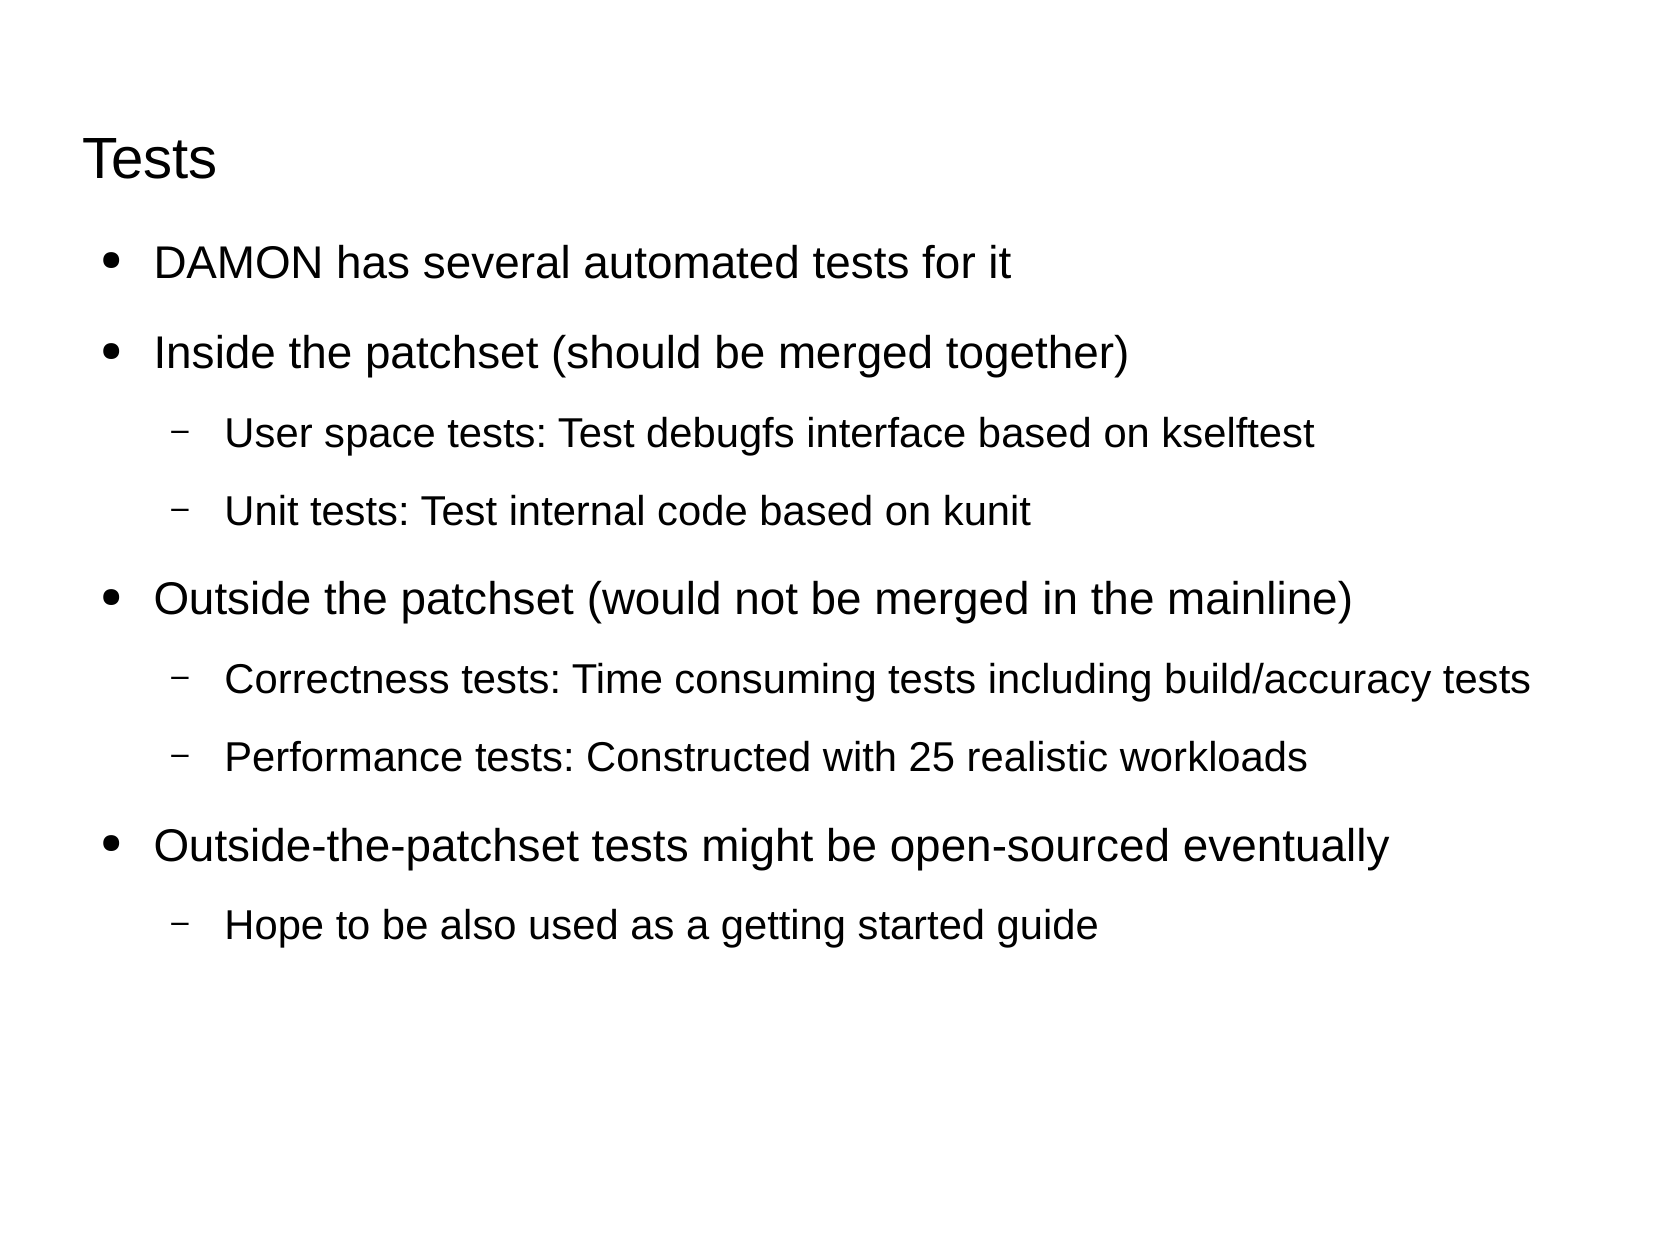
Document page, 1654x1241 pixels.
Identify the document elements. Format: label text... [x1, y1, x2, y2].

title Tests [82, 108, 1571, 210]
list DAMON has several automated tests for it Inside the patchset (should be merged together) User space tests: Test debugfs interface based on kselftest Unit tests: Test internal code based on kunit Outside the patchset (would not be merged in the mainline) Correctness tests: Time consuming tests including build/accuracy tests Performance tests: Constructed with 25 realistic workloads Outside-the-patchset tests might be open-sourced eventually Hope to be also used as a getting started guide [82, 236, 1571, 1111]
